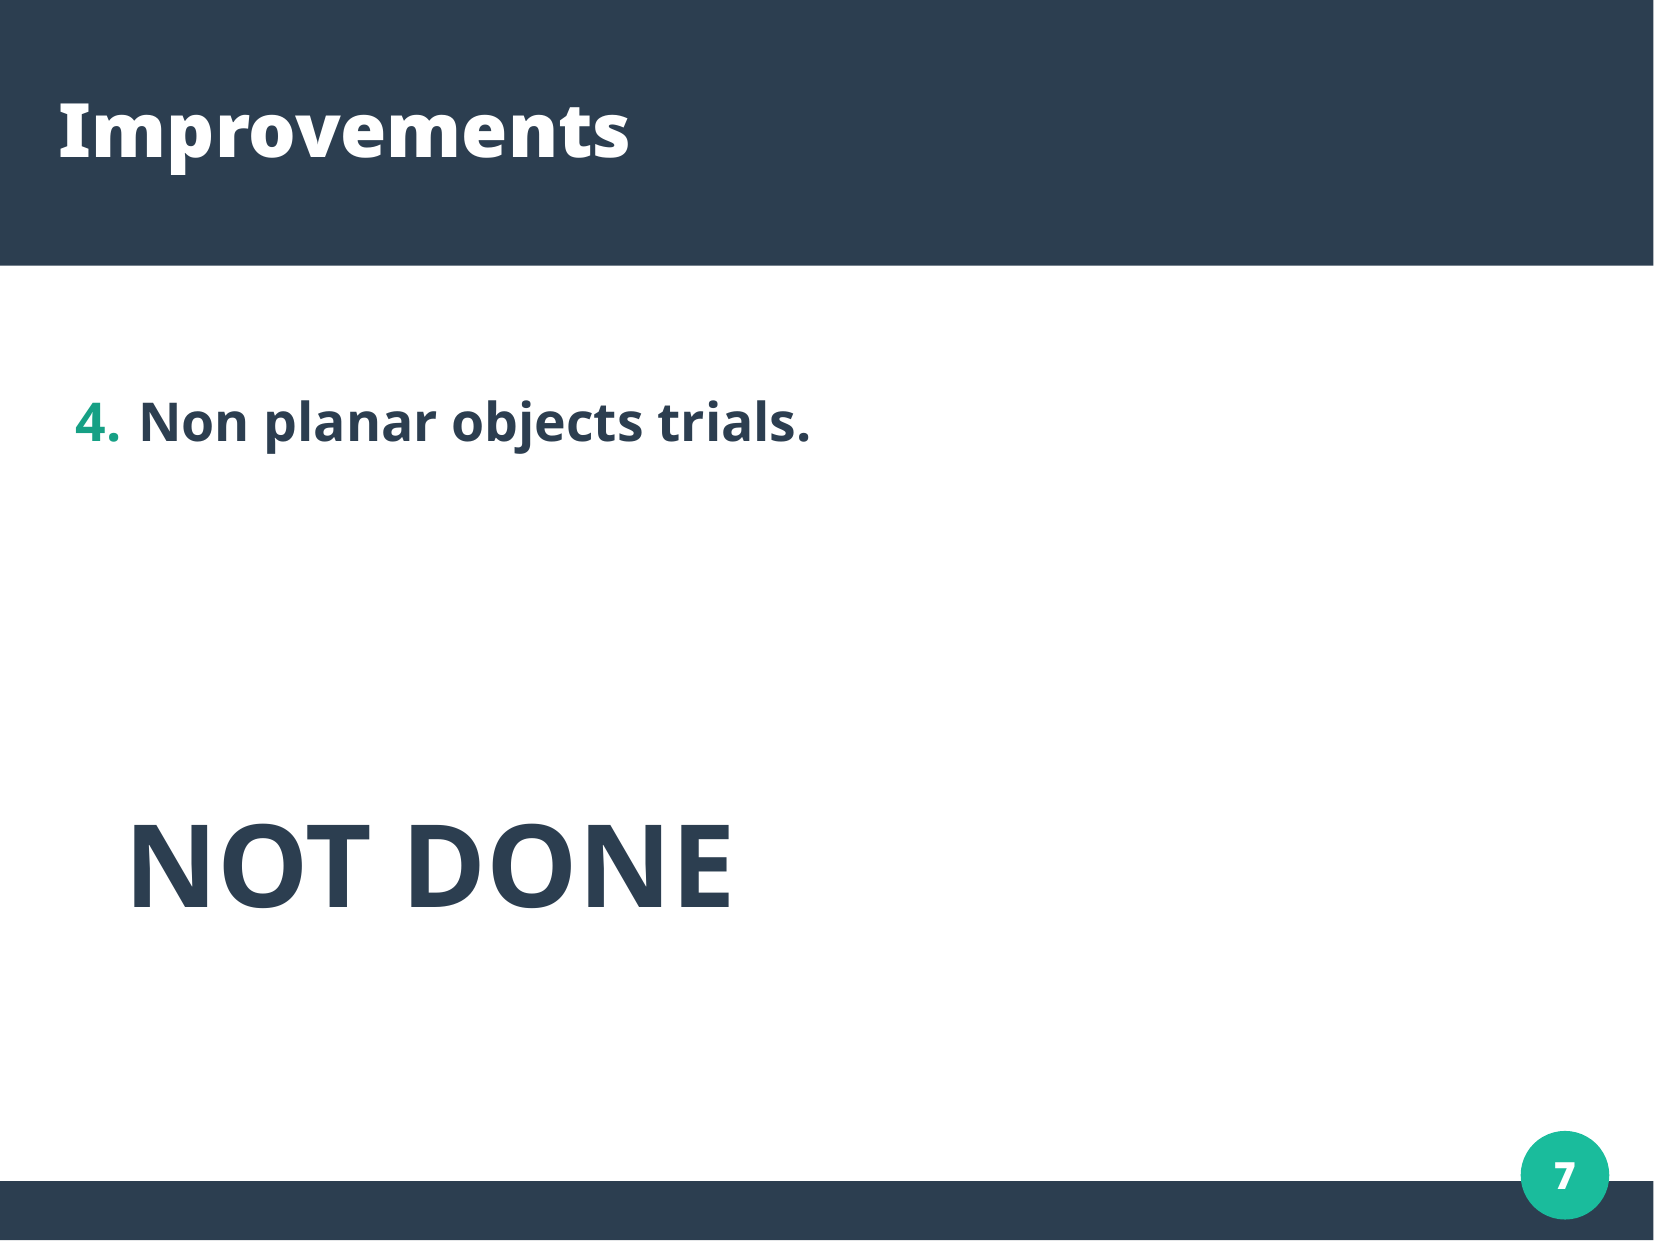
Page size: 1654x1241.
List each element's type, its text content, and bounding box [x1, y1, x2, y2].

list Non planar objects trials. NOT DONE [59, 383, 1595, 945]
title Improvements [59, 49, 1595, 207]
